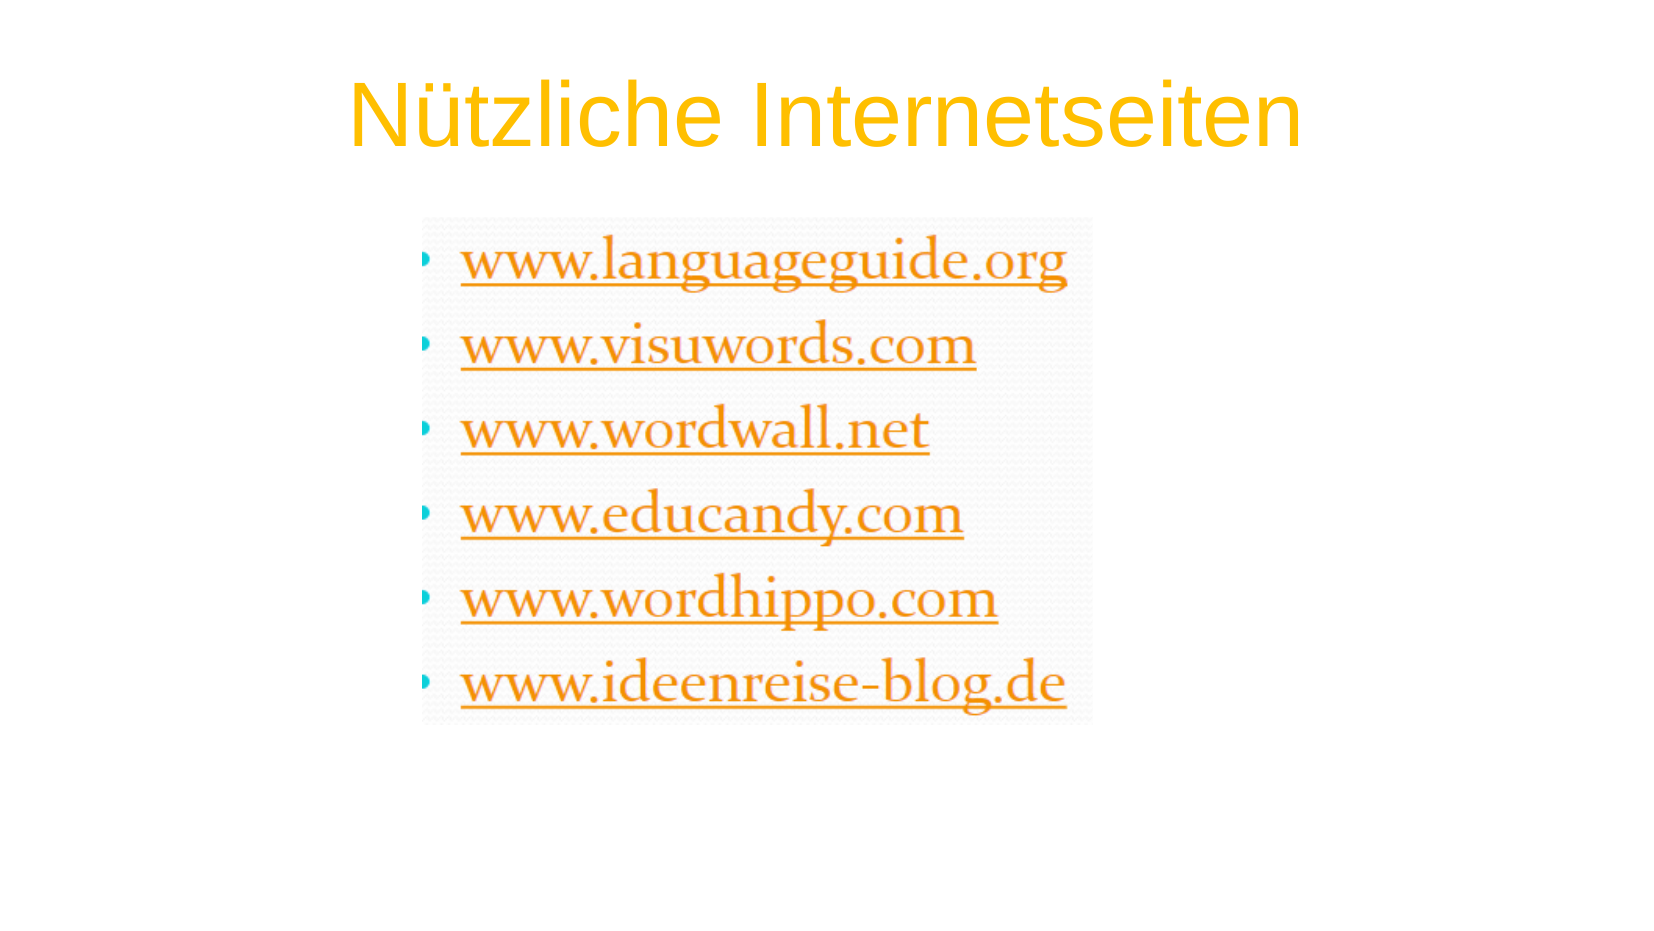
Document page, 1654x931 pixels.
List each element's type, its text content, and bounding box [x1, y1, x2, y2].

picture [422, 217, 1093, 725]
title Nützliche Internetseiten [82, 37, 1571, 193]
